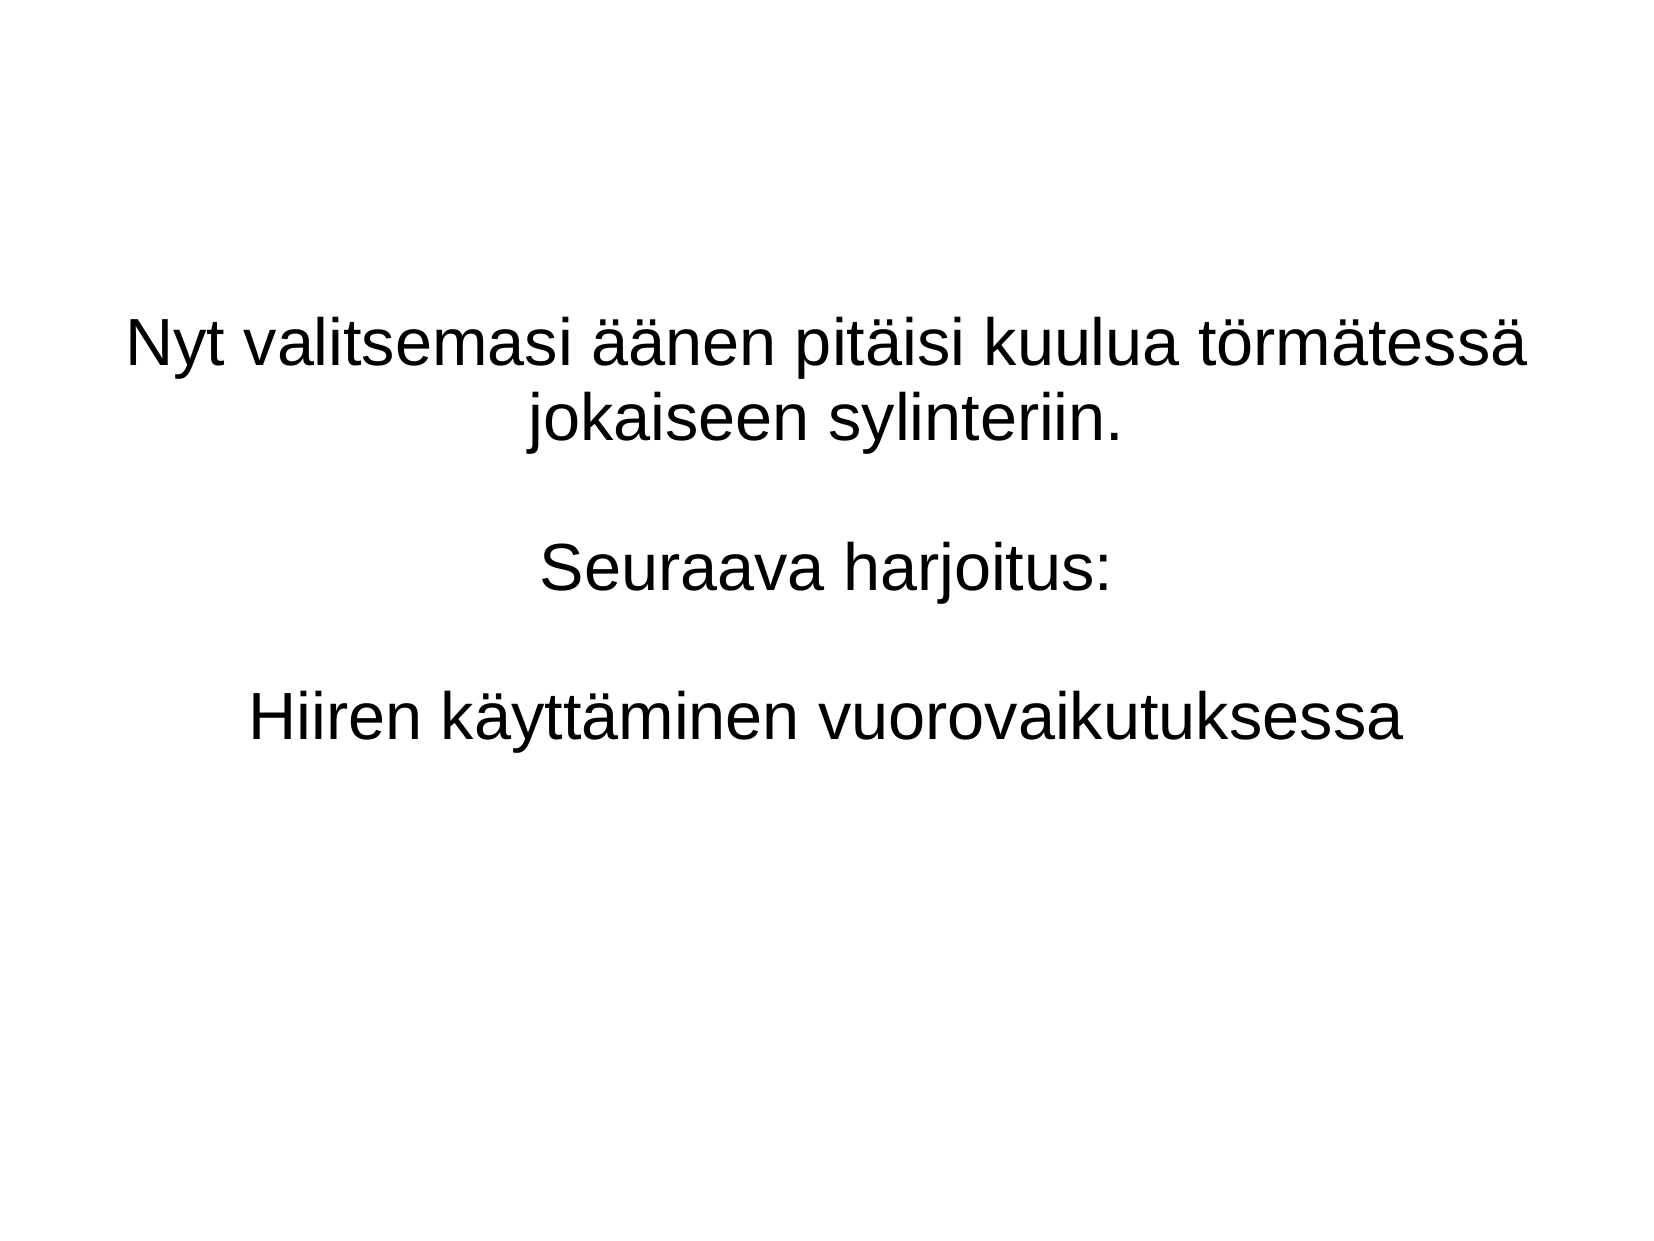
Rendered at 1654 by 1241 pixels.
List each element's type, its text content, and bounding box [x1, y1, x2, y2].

subtitle Nyt valitsemasi äänen pitäisi kuulua törmätessä jokaiseen sylinteriin. Seuraava harjoitus: Hiiren käyttäminen vuorovaikutuksessa [82, 49, 1571, 1010]
